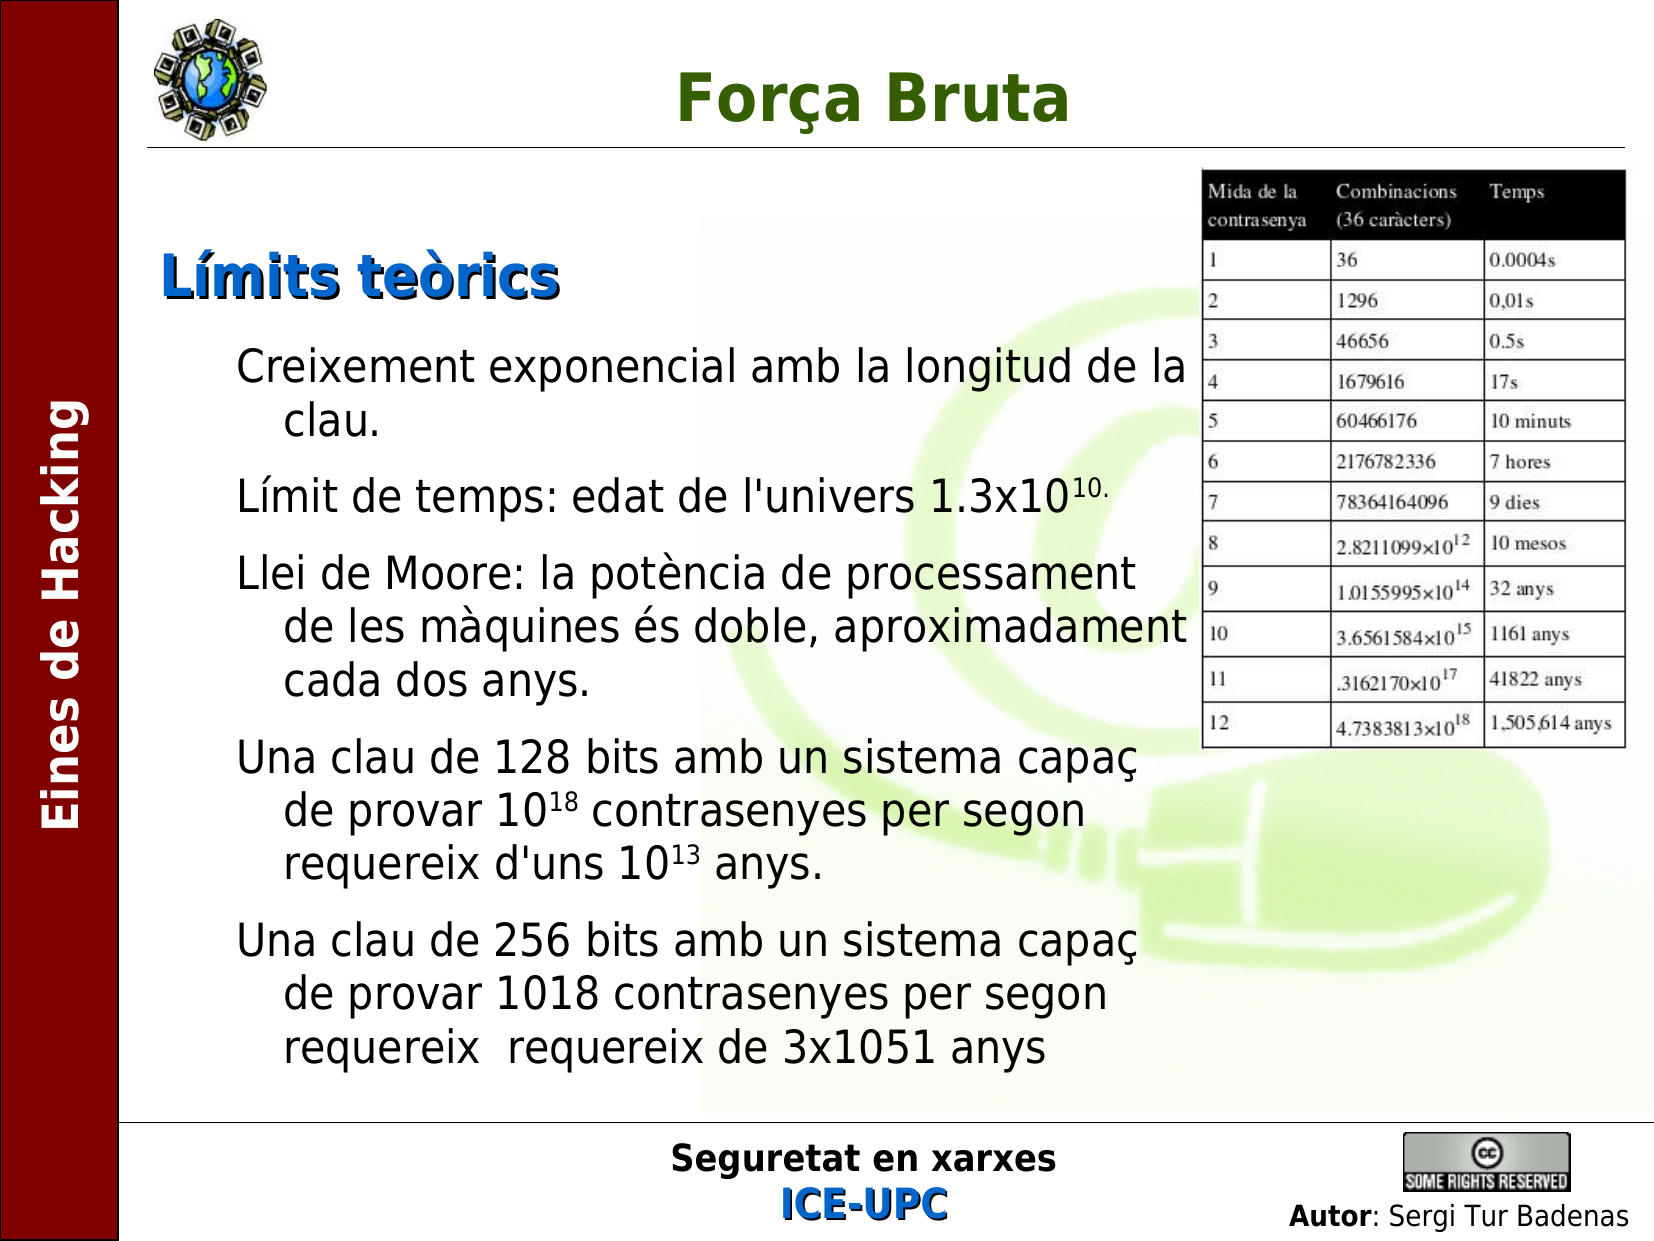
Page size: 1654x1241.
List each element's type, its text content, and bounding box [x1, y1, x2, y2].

list Límits teòrics Creixement exponencial amb la longitud de la clau. Límit de temps: edat de l'univers 1.3x1010. Llei de Moore: la potència de processament de les màquines és doble, aproximadament cada dos anys. Una clau de 128 bits amb un sistema capaç de provar 1018 contrasenyes per segon requereix d'uns 1013 anys. Una clau de 256 bits amb un sistema capaç de provar 1018 contrasenyes per segon requereix requereix de 3x1051 anys [141, 242, 1201, 1078]
title Força Bruta [129, 56, 1619, 141]
picture [1403, 1132, 1571, 1192]
picture [154, 19, 268, 56]
picture [700, 167, 1654, 1113]
